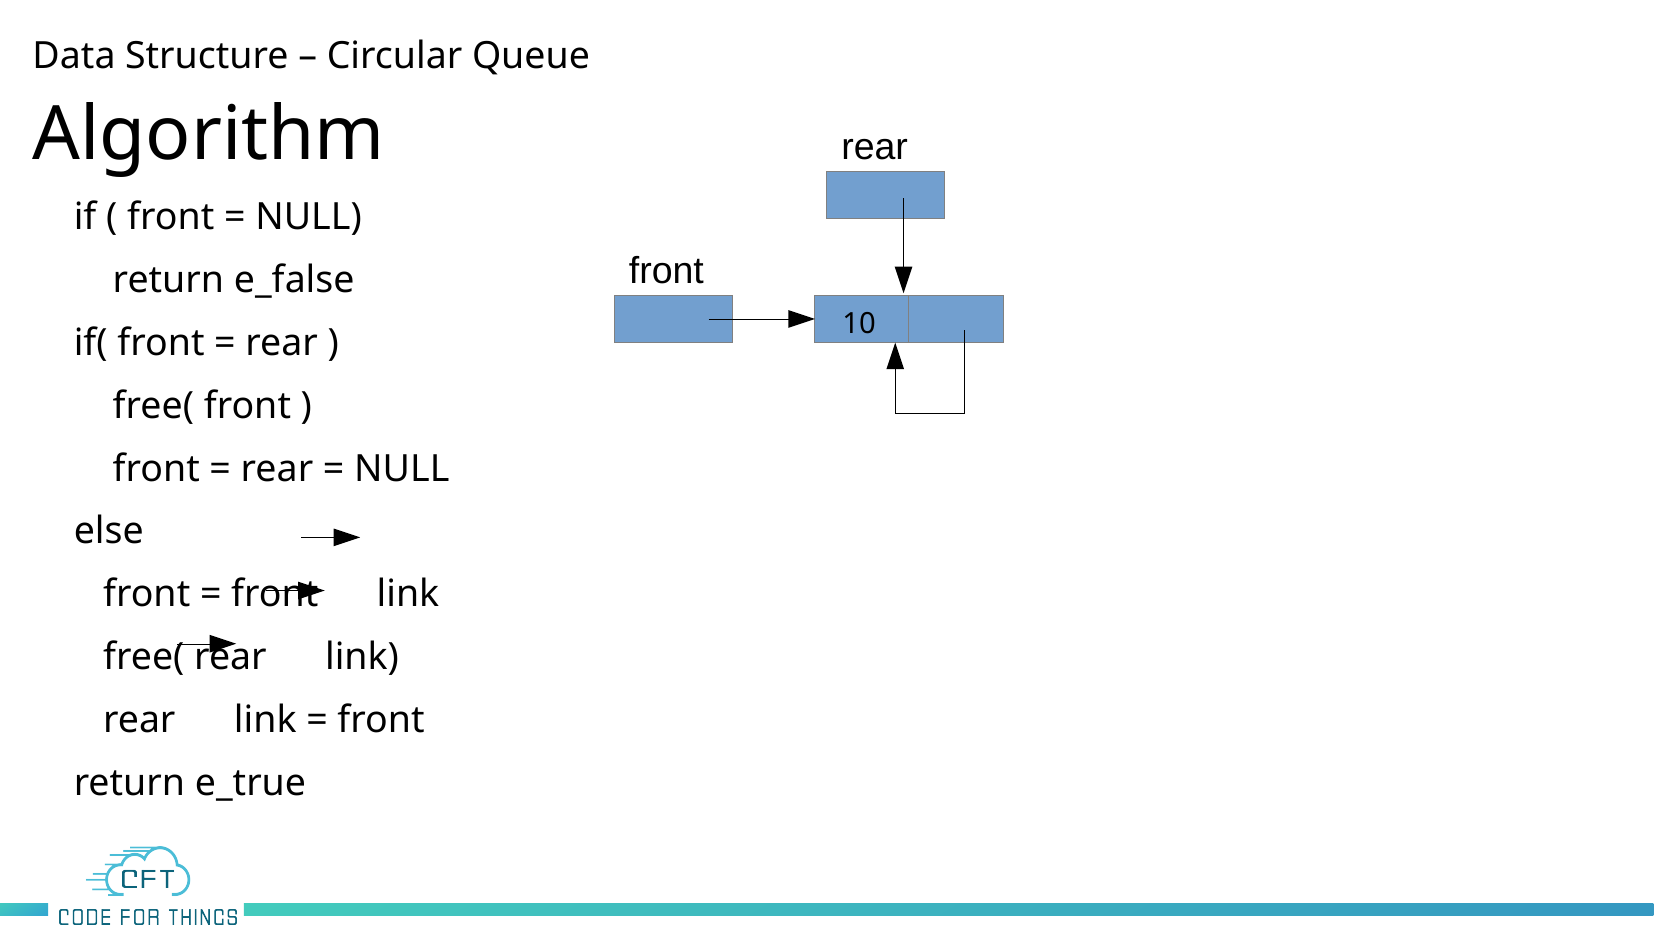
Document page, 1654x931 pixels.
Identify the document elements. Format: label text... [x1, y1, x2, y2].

text_box [614, 295, 733, 343]
text_box front [614, 242, 730, 300]
picture [59, 851, 237, 925]
text_box if ( front = NULL) return e_false if( front = rear ) free( front ) front = rear = NULL else front = front link free( rear link) rear link = front return e_true [0, 182, 727, 851]
title Data Structure – Circular Queue Algorithm [32, 11, 1524, 199]
text_box [814, 295, 827, 343]
text_box [826, 171, 945, 219]
text_box 10 [827, 295, 910, 345]
text_box [910, 295, 1004, 343]
text_box rear [826, 118, 942, 175]
